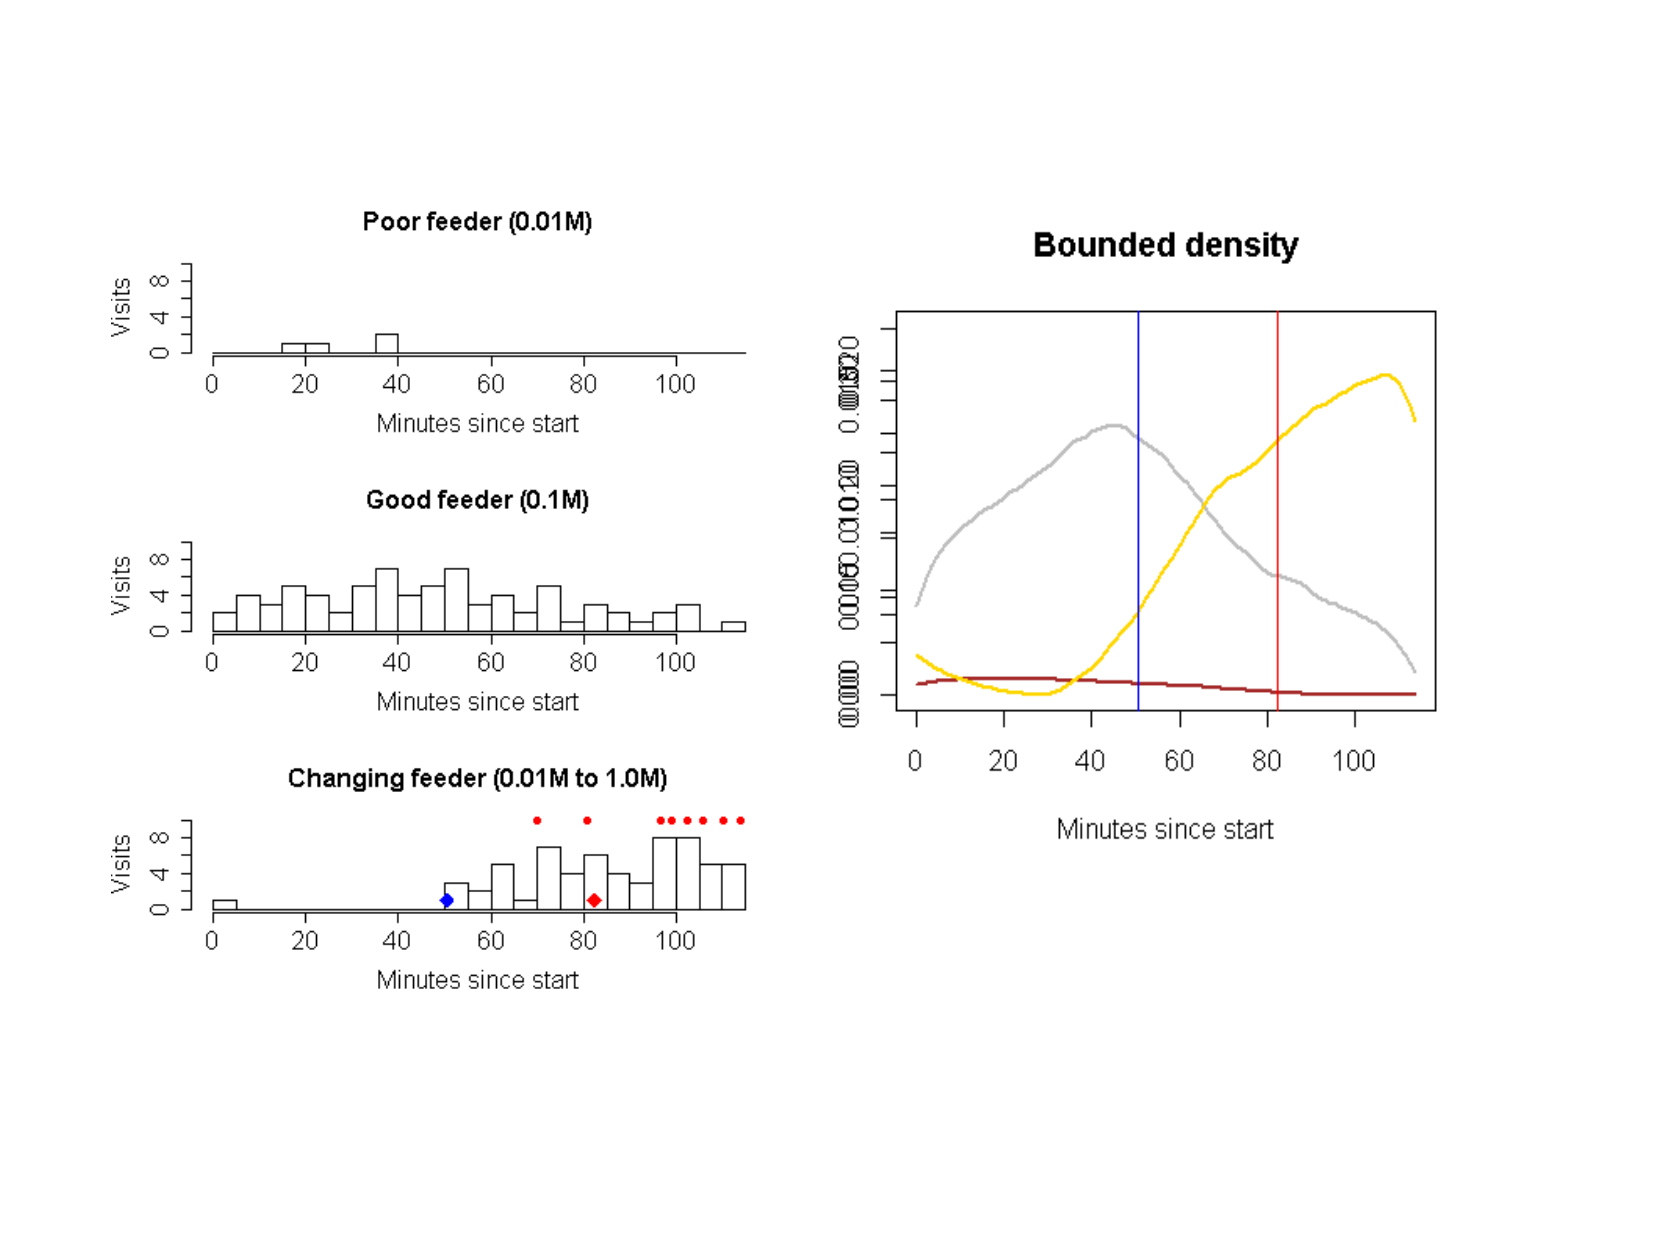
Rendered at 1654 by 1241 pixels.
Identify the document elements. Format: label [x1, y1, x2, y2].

picture [111, 175, 1504, 1014]
